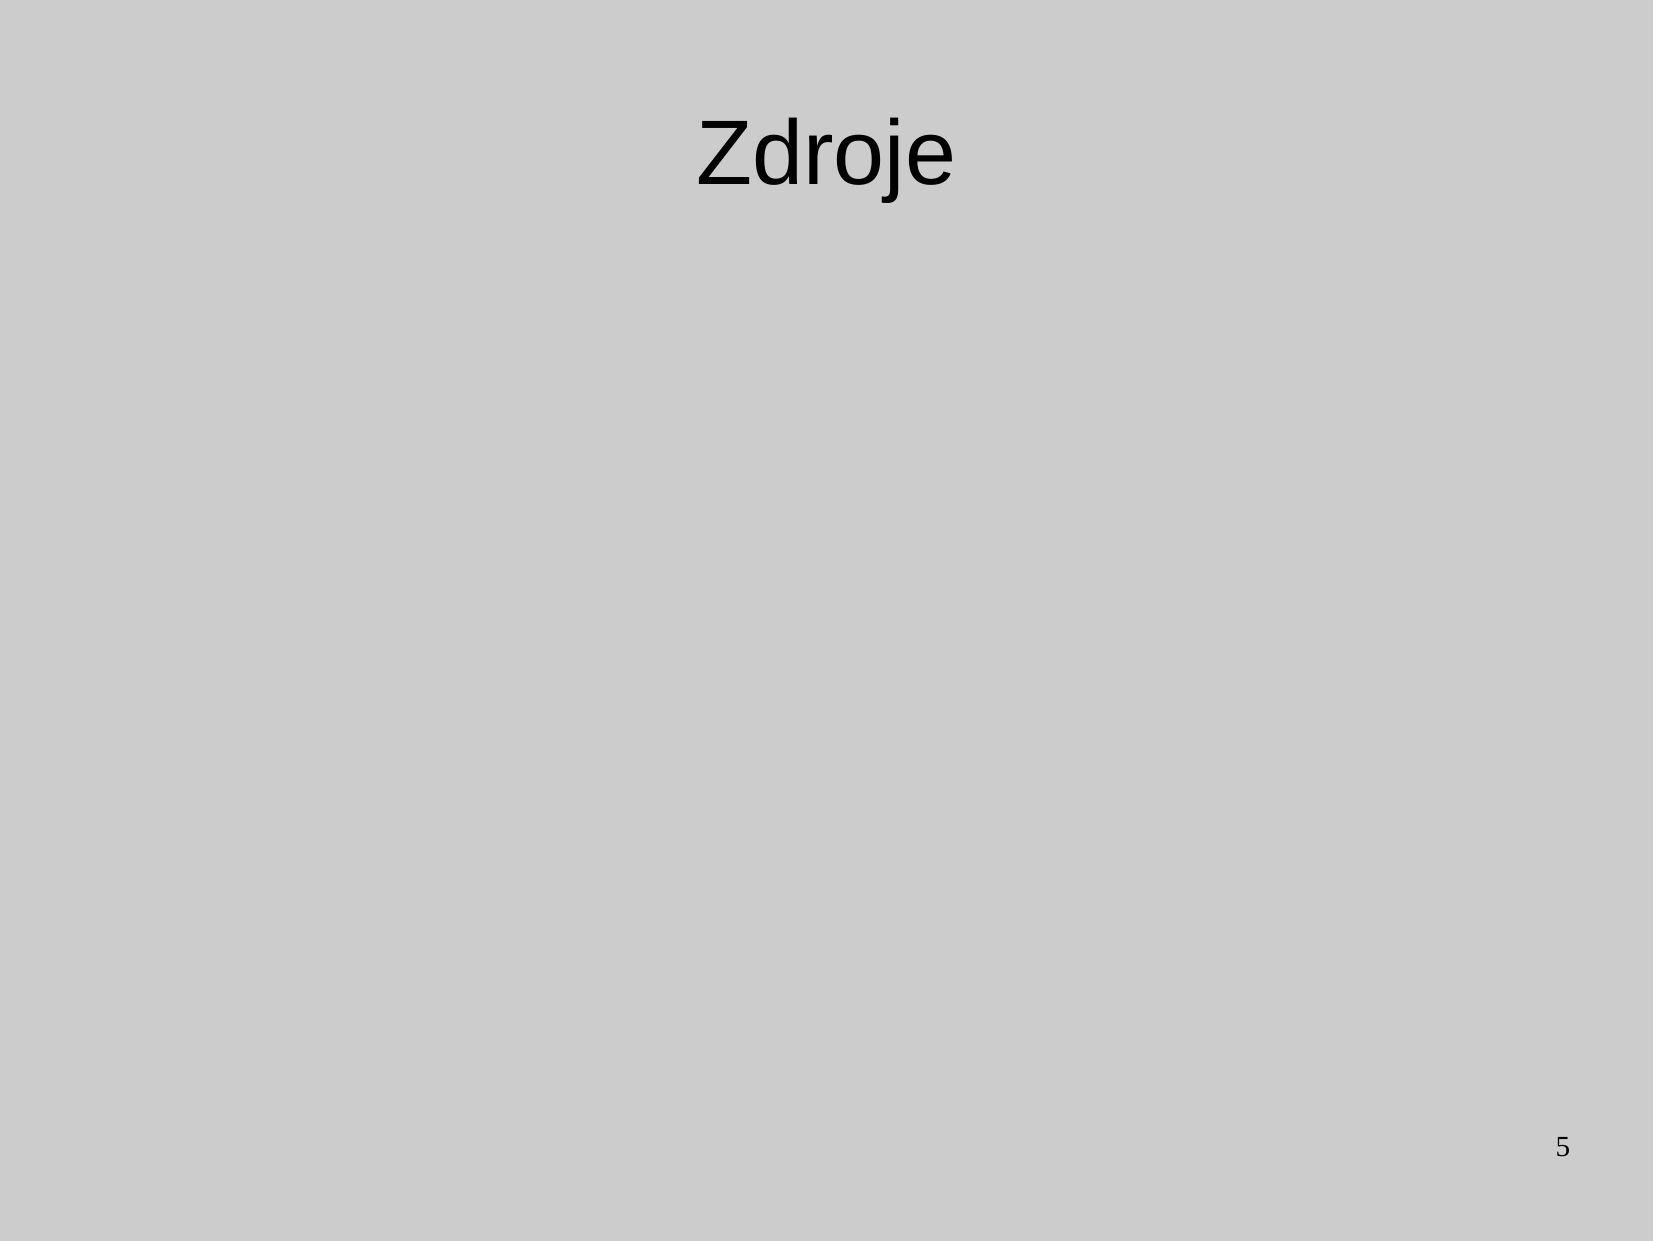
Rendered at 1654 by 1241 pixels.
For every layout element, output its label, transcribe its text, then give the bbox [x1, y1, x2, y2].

title Zdroje [82, 49, 1571, 257]
